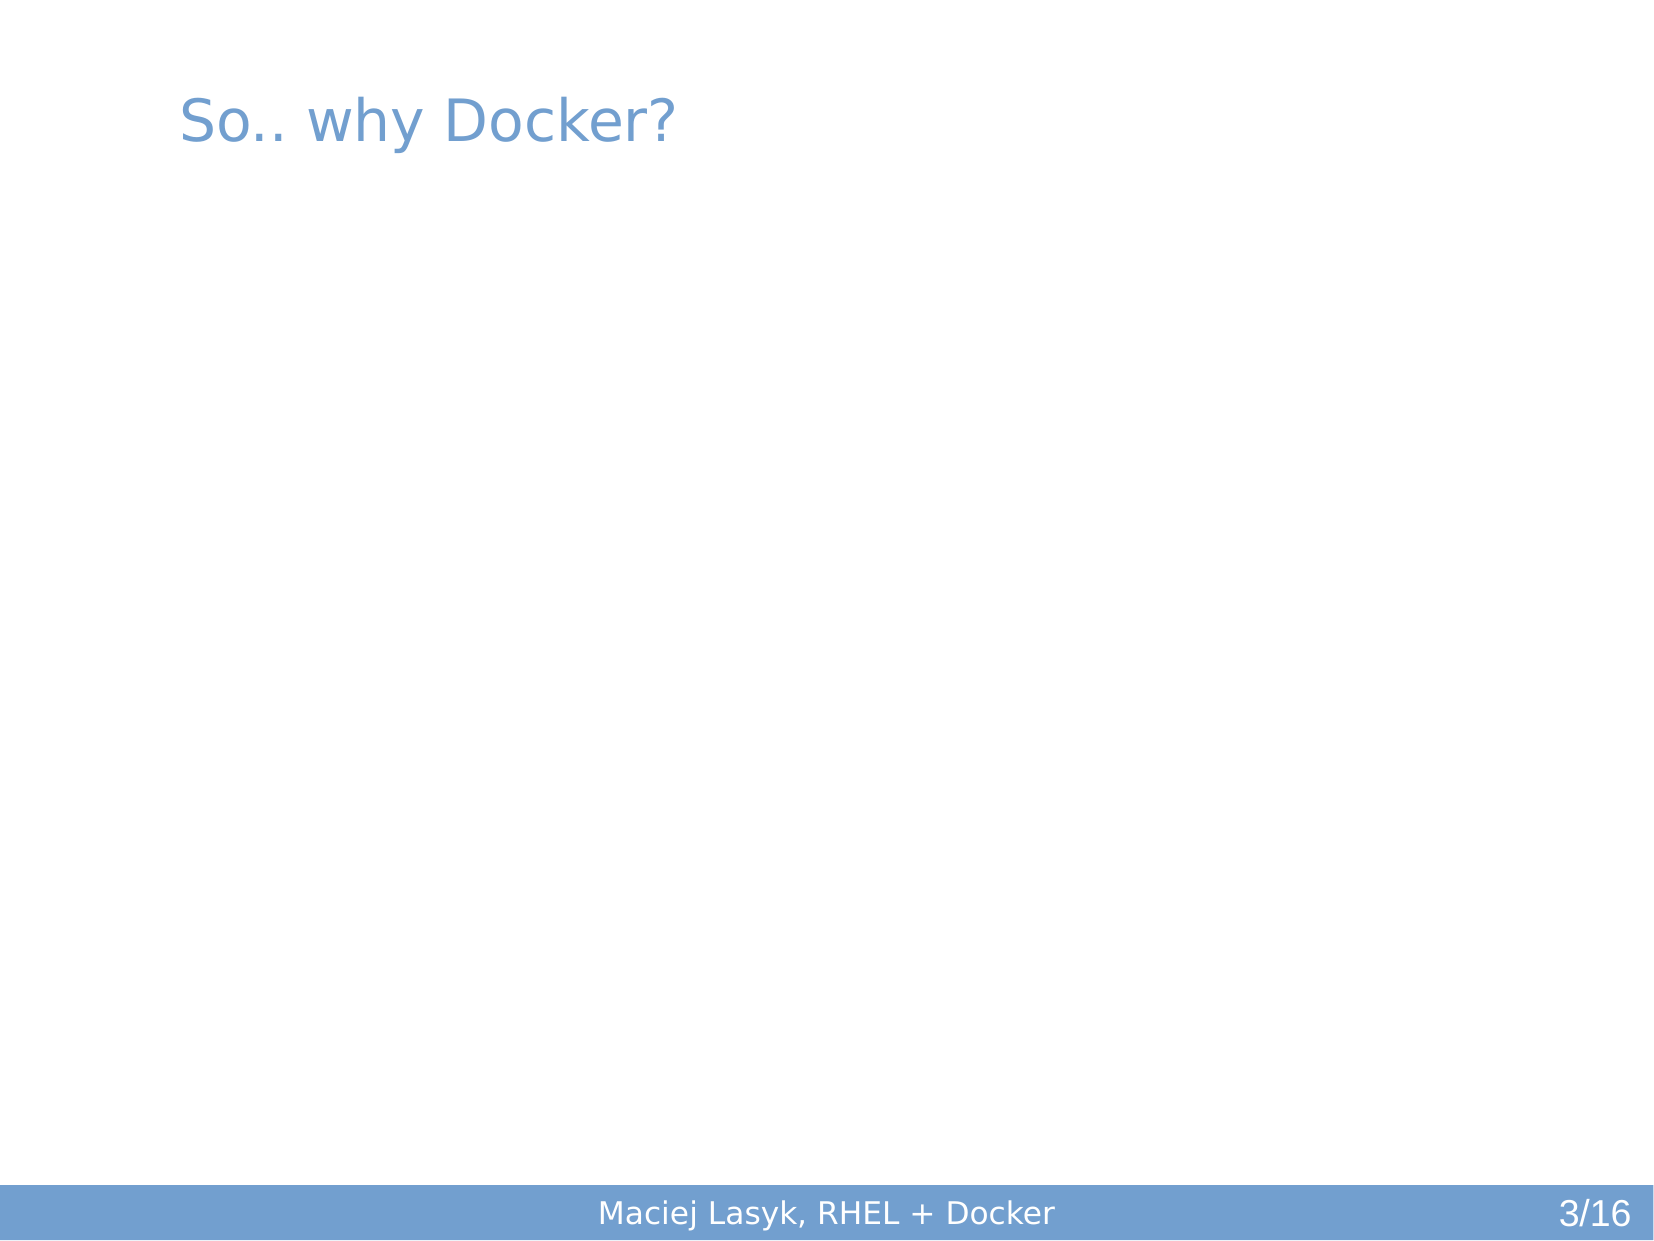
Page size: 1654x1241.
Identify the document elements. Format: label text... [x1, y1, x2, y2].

text_box [0, 1185, 1533, 1241]
text_box [1647, 1185, 1654, 1241]
text_box 3/16 [1533, 1185, 1647, 1241]
text_box Maciej Lasyk, RHEL + Docker [583, 1188, 1071, 1240]
text_box So.. why Docker? [164, 79, 694, 163]
